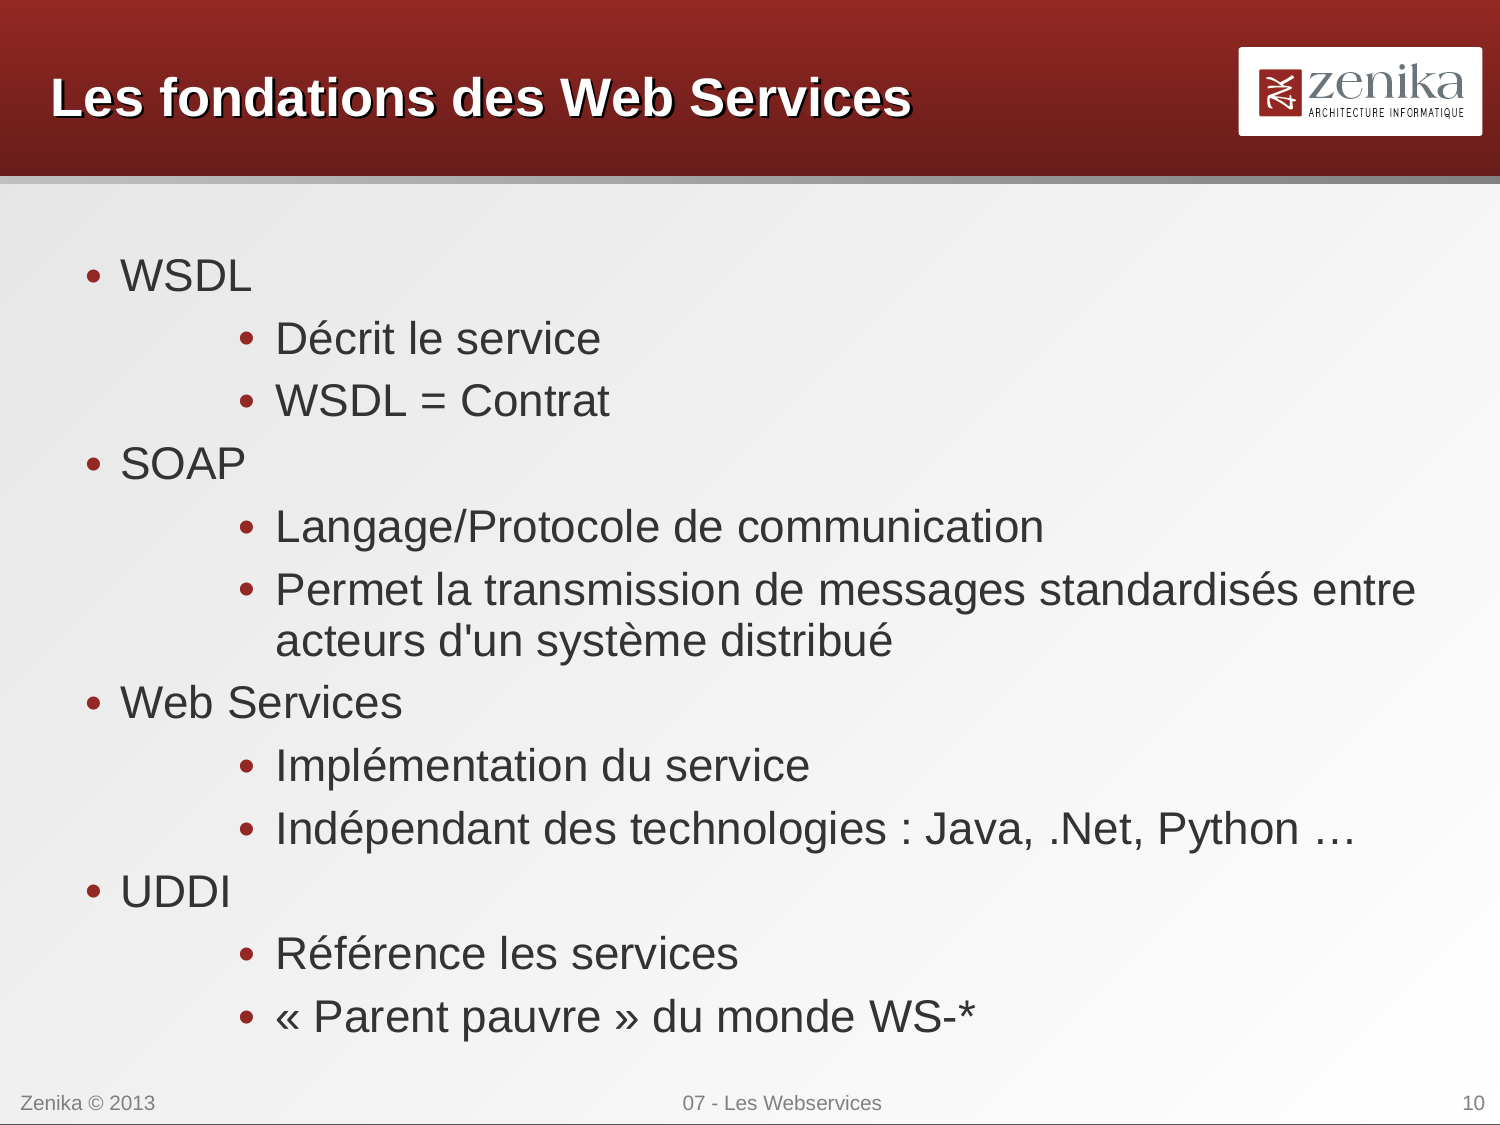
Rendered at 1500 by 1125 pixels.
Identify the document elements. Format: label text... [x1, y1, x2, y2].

list WSDL Décrit le service WSDL = Contrat SOAP Langage/Protocole de communication Permet la transmission de messages standardisés entre acteurs d'un système distribué Web Services Implémentation du service Indépendant des technologies : Java, .Net, Python … UDDI Référence les services « Parent pauvre » du monde WS-* [50, 249, 1435, 1064]
picture [1257, 58, 1464, 125]
title Les fondations des Web Services [50, 15, 1206, 180]
